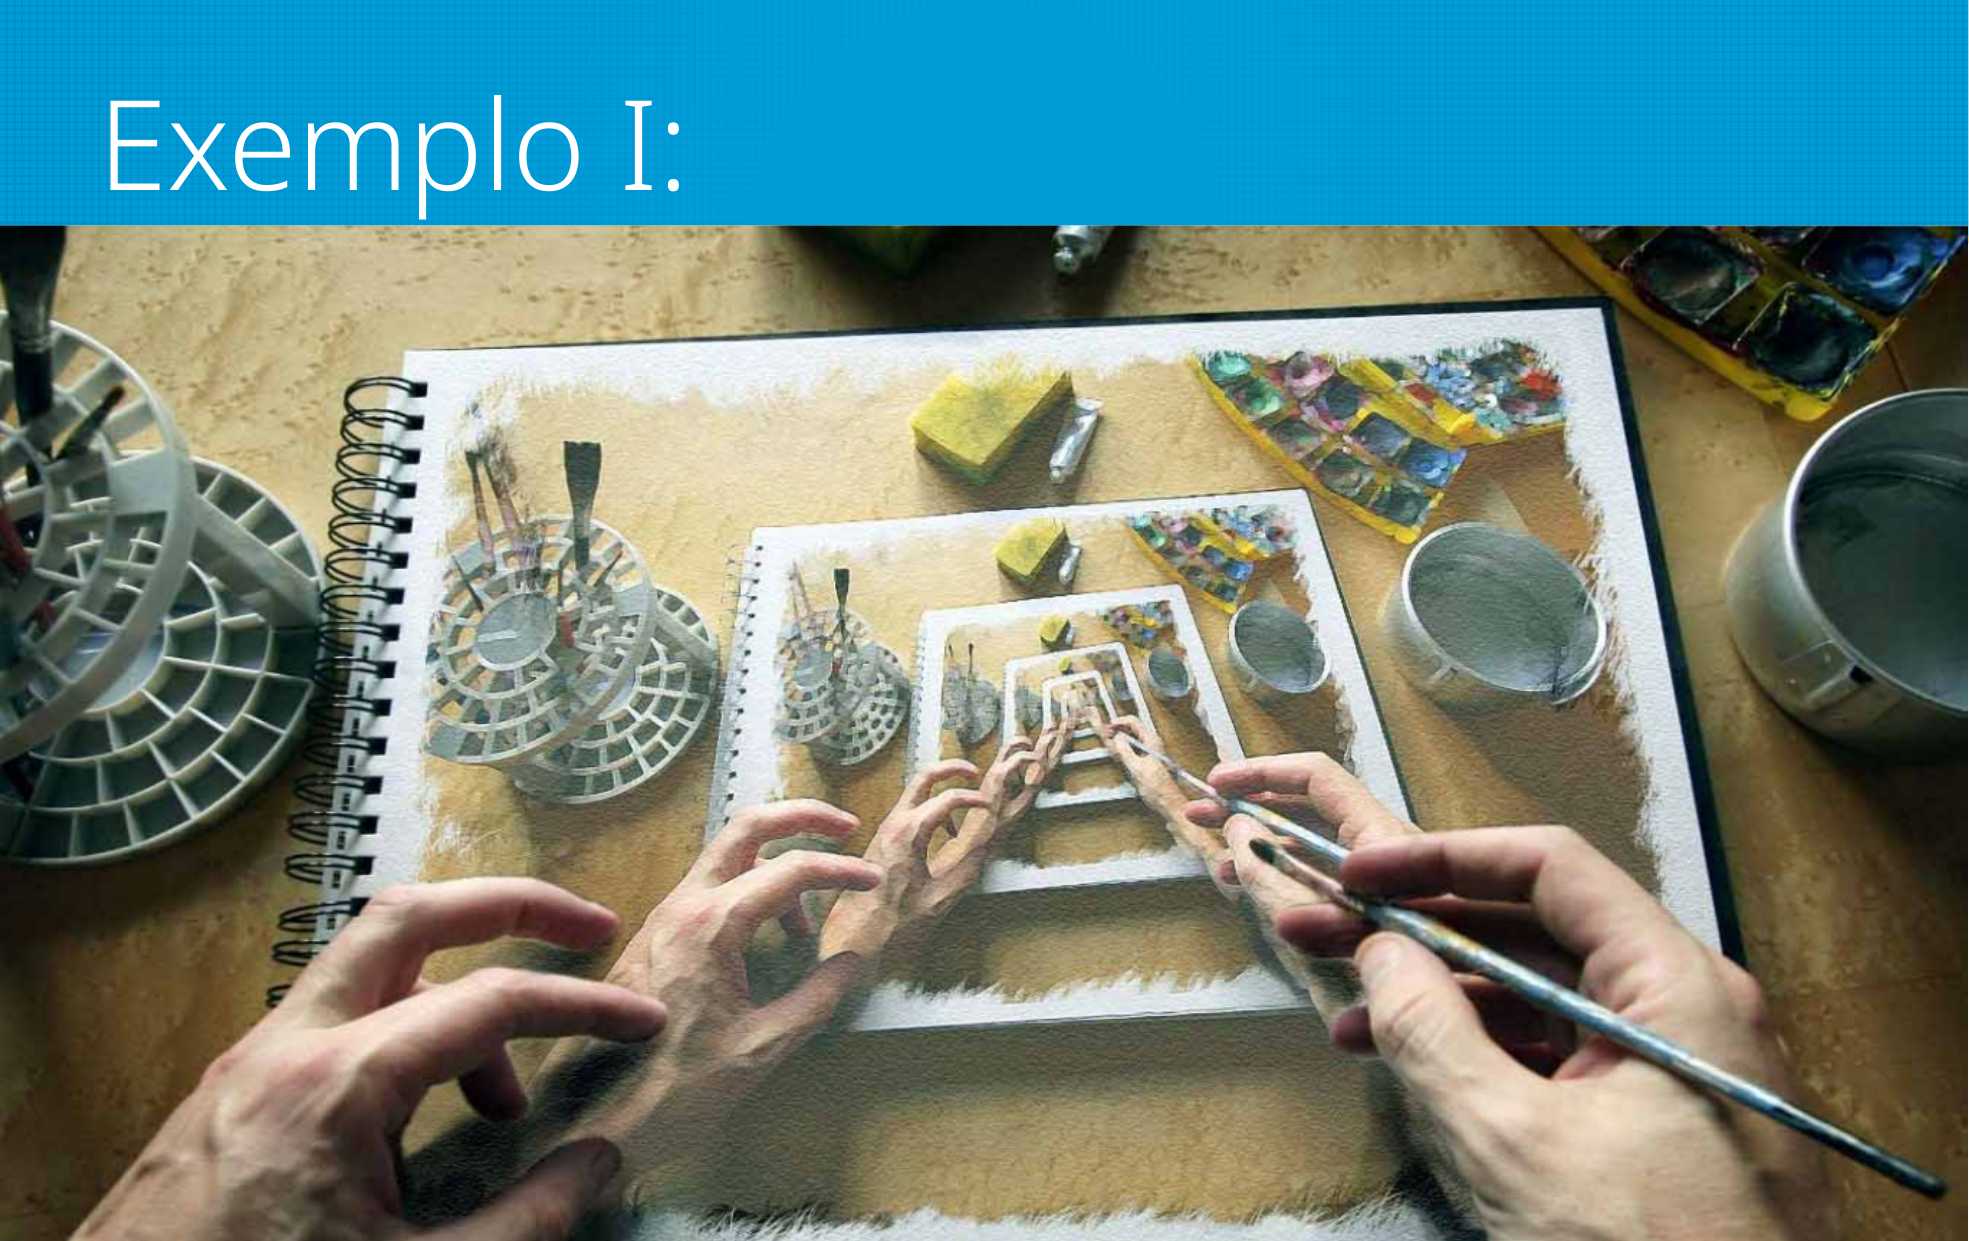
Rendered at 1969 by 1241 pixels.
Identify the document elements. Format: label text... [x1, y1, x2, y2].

title Exemplo I: [98, 19, 1870, 225]
picture [0, 226, 1969, 1241]
